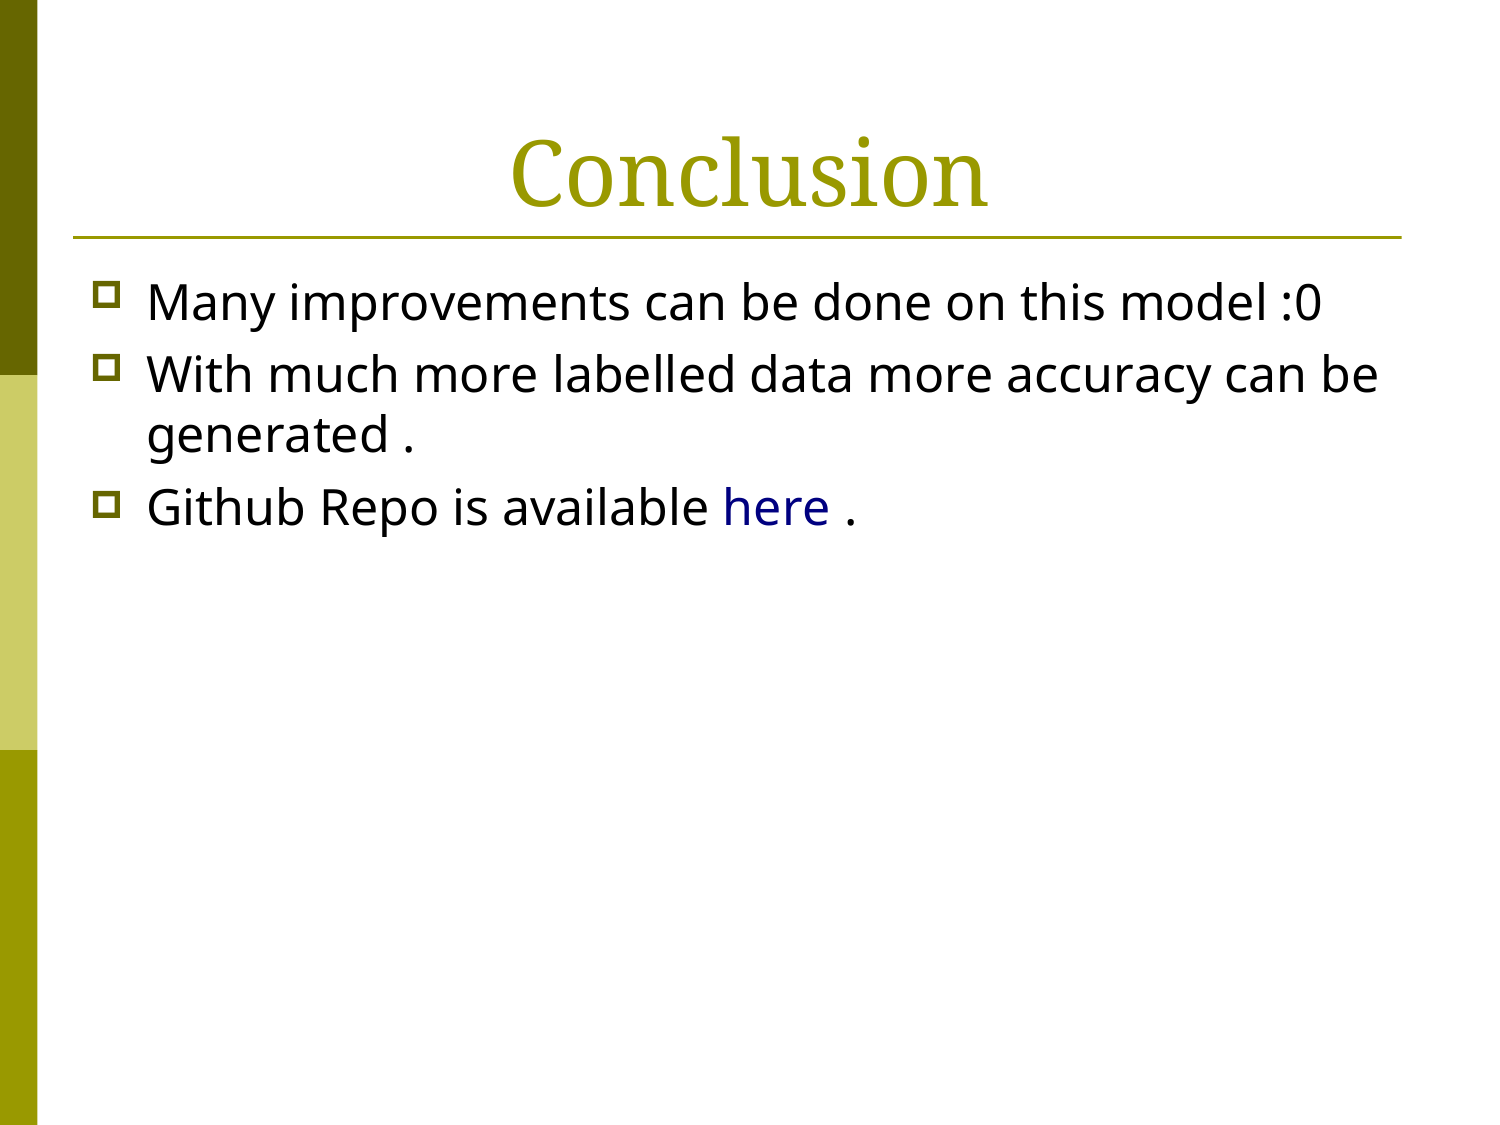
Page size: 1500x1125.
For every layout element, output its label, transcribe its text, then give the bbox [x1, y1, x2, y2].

title Conclusion [75, 45, 1426, 233]
list Many improvements can be done on this model :0 With much more labelled data more accuracy can be generated . Github Repo is available here . [75, 262, 1426, 1006]
